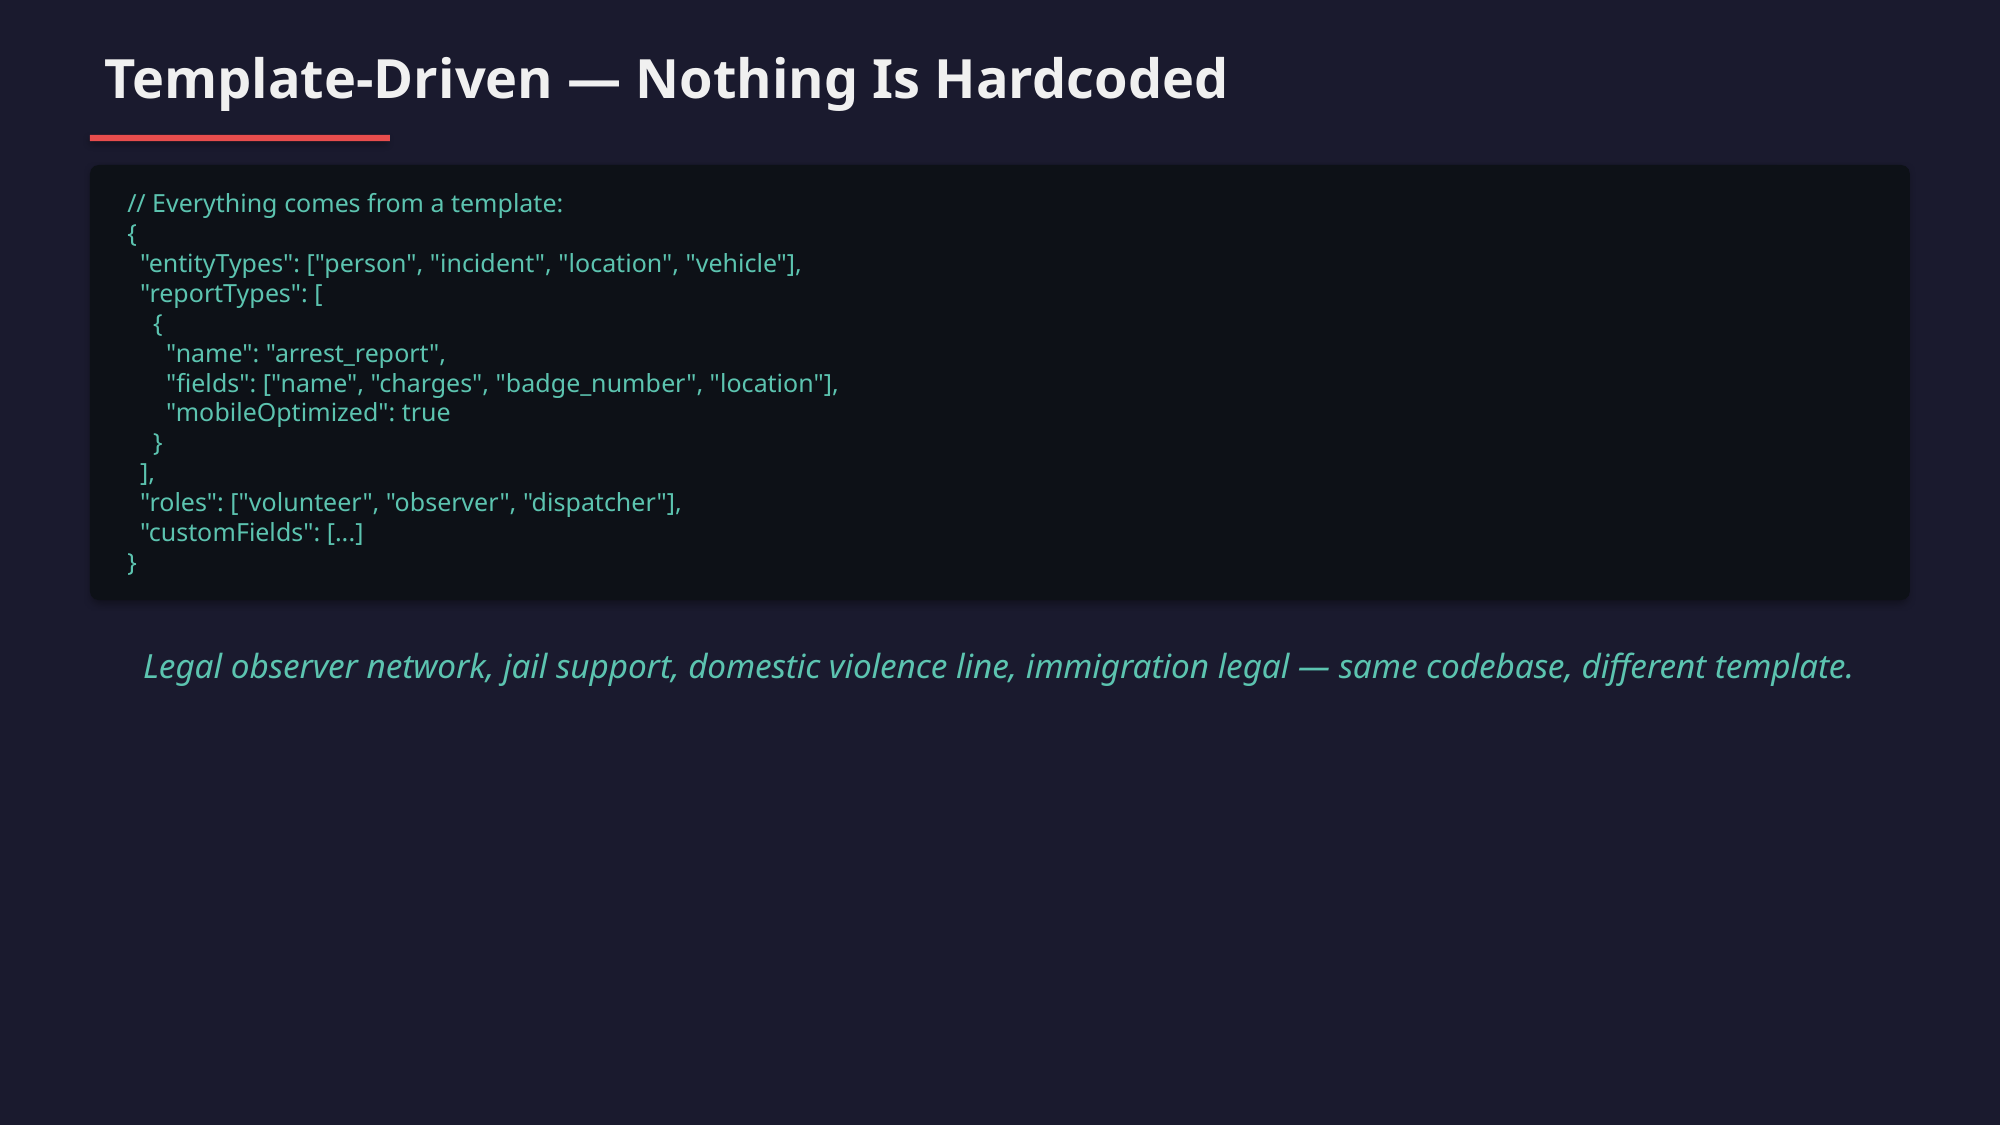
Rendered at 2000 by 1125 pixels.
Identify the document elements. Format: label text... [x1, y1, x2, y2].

text_box [89, 164, 1910, 601]
text_box Template-Driven — Nothing Is Hardcoded [89, 37, 1910, 118]
text_box [89, 134, 390, 142]
text_box Legal observer network, jail support, domestic violence line, immigration legal — same codebase, different template. [89, 637, 1910, 693]
text_box // Everything comes from a template: { "entityTypes": ["person", "incident", "location", "vehicle"], "reportTypes": [ { "name": "arrest_report", "fields": ["name", "charges", "badge_number", "location"], "mobileOptimized": true } ], "roles": ["volunteer", "observer", "dispatcher"], "customFields": [...] } [112, 179, 1888, 585]
